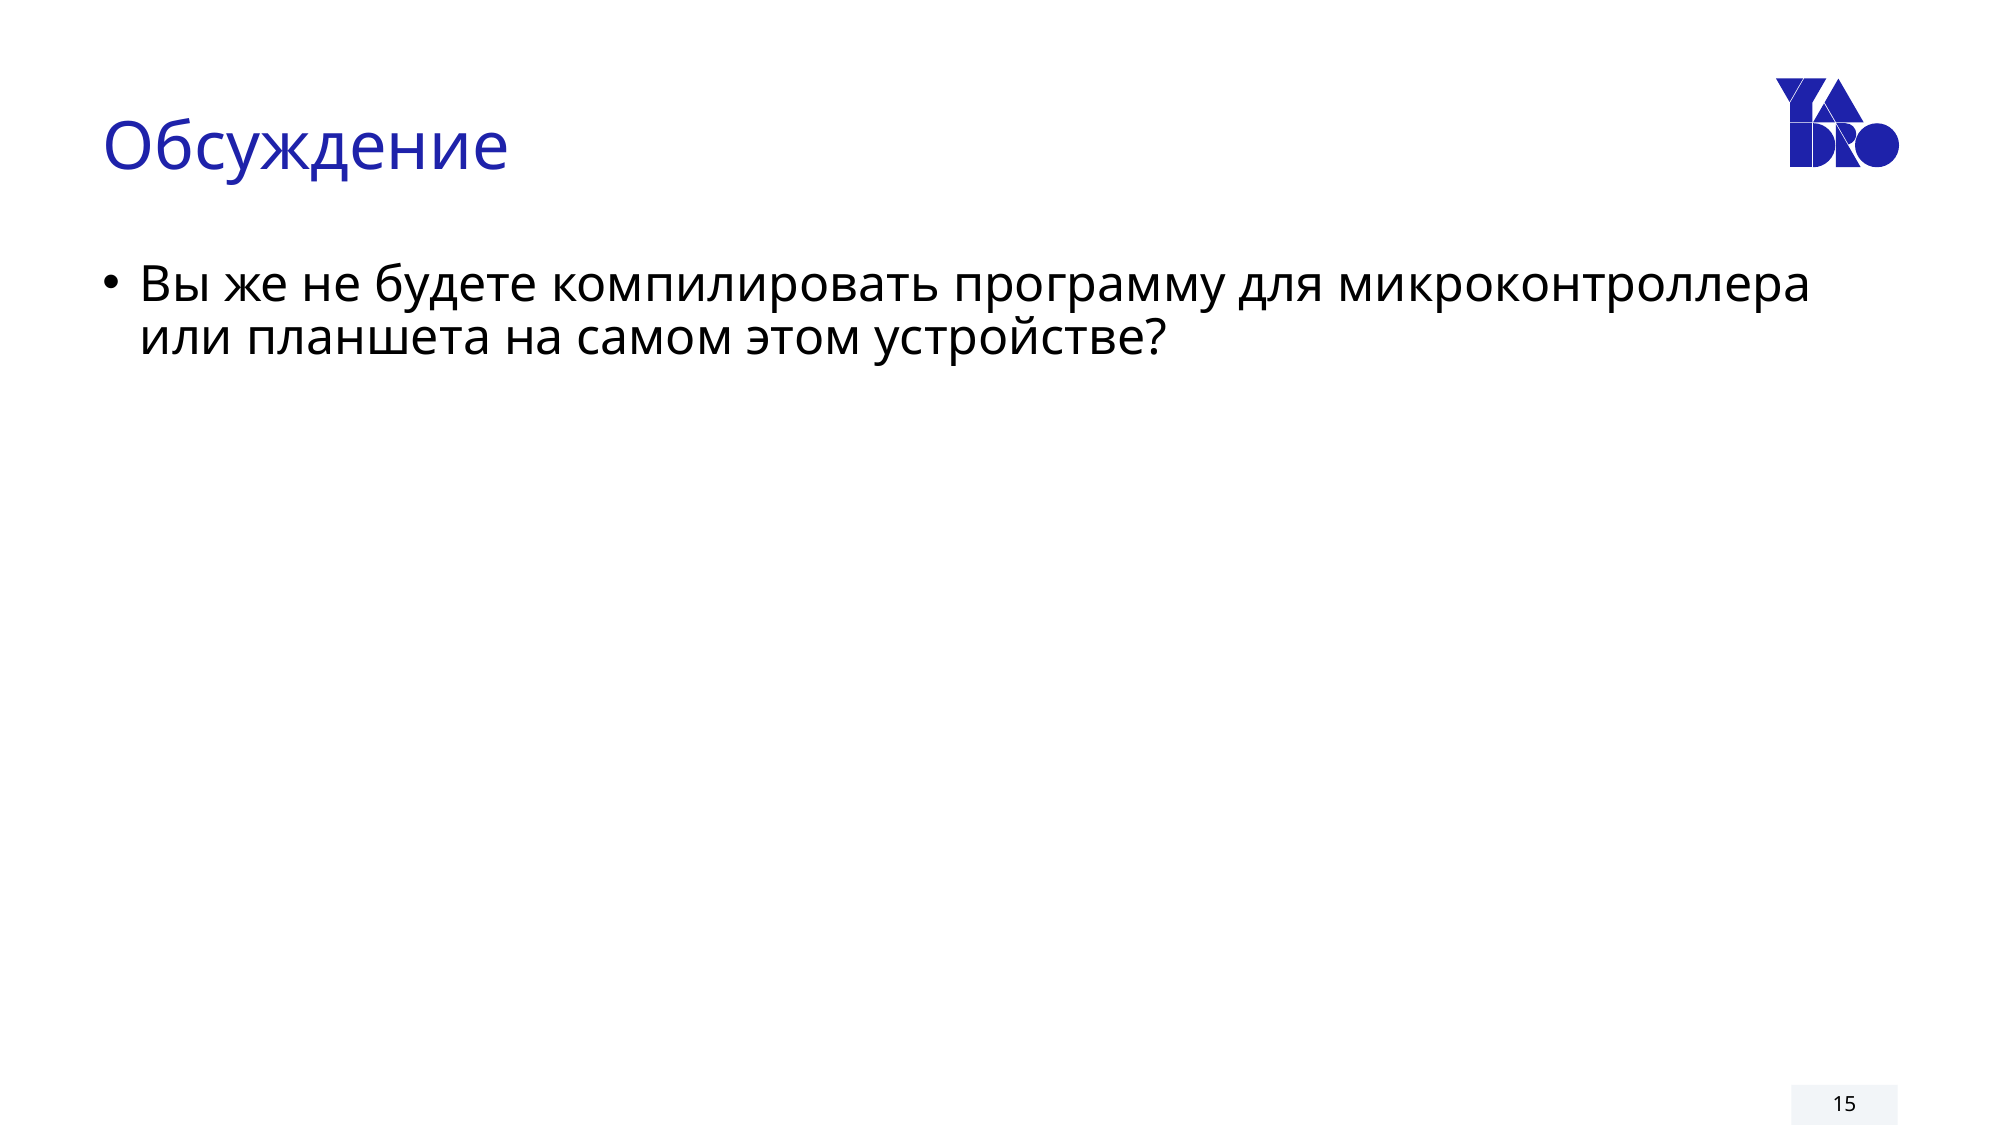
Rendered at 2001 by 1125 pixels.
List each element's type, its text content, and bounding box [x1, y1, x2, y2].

list Вы же не будете компилировать программу для микроконтроллера или планшета на самом этом устройстве? [102, 257, 1898, 972]
title Обсуждение [102, 109, 1646, 205]
